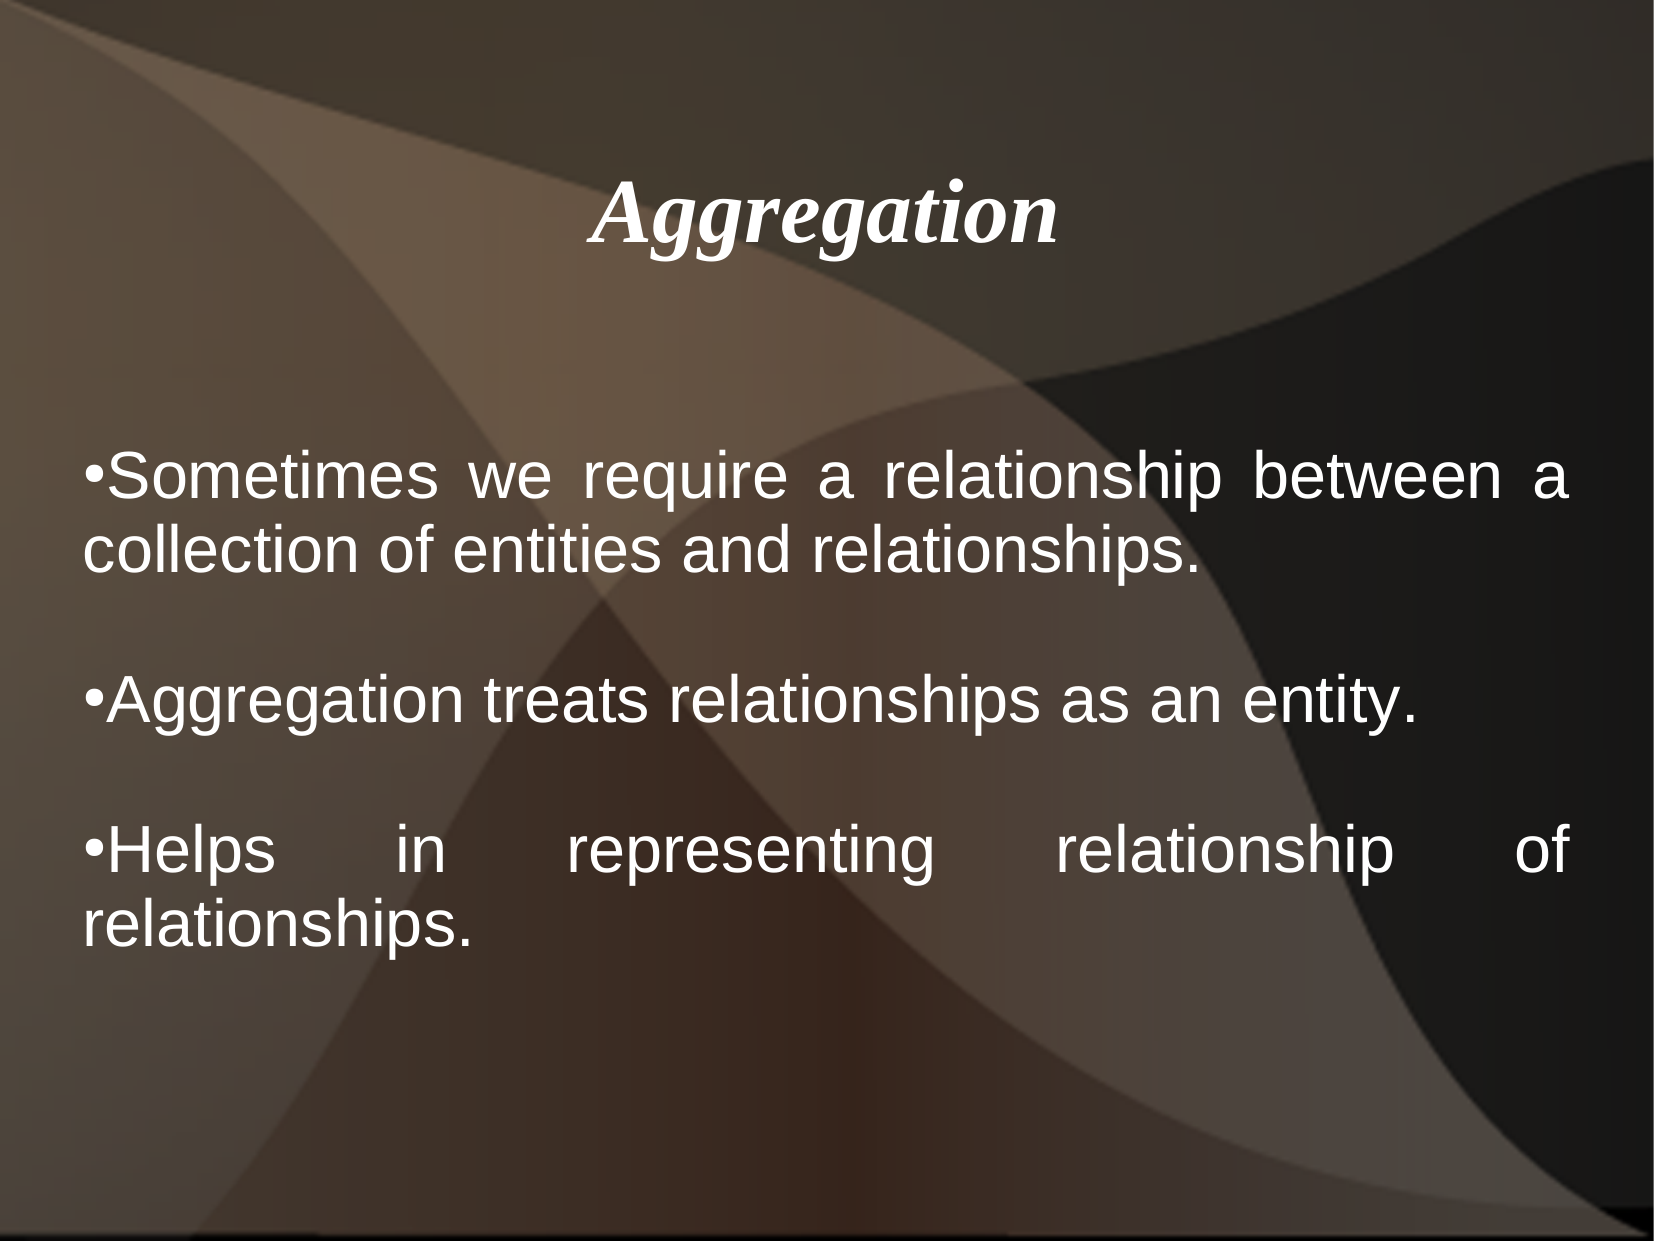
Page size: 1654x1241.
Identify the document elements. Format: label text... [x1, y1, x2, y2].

subtitle Sometimes we require a relationship between a collection of entities and relationships. Aggregation treats relationships as an entity. Helps in representing relationship of relationships. [82, 297, 1571, 1102]
title Aggregation [82, 115, 1571, 297]
picture [0, 0, 1654, 1241]
